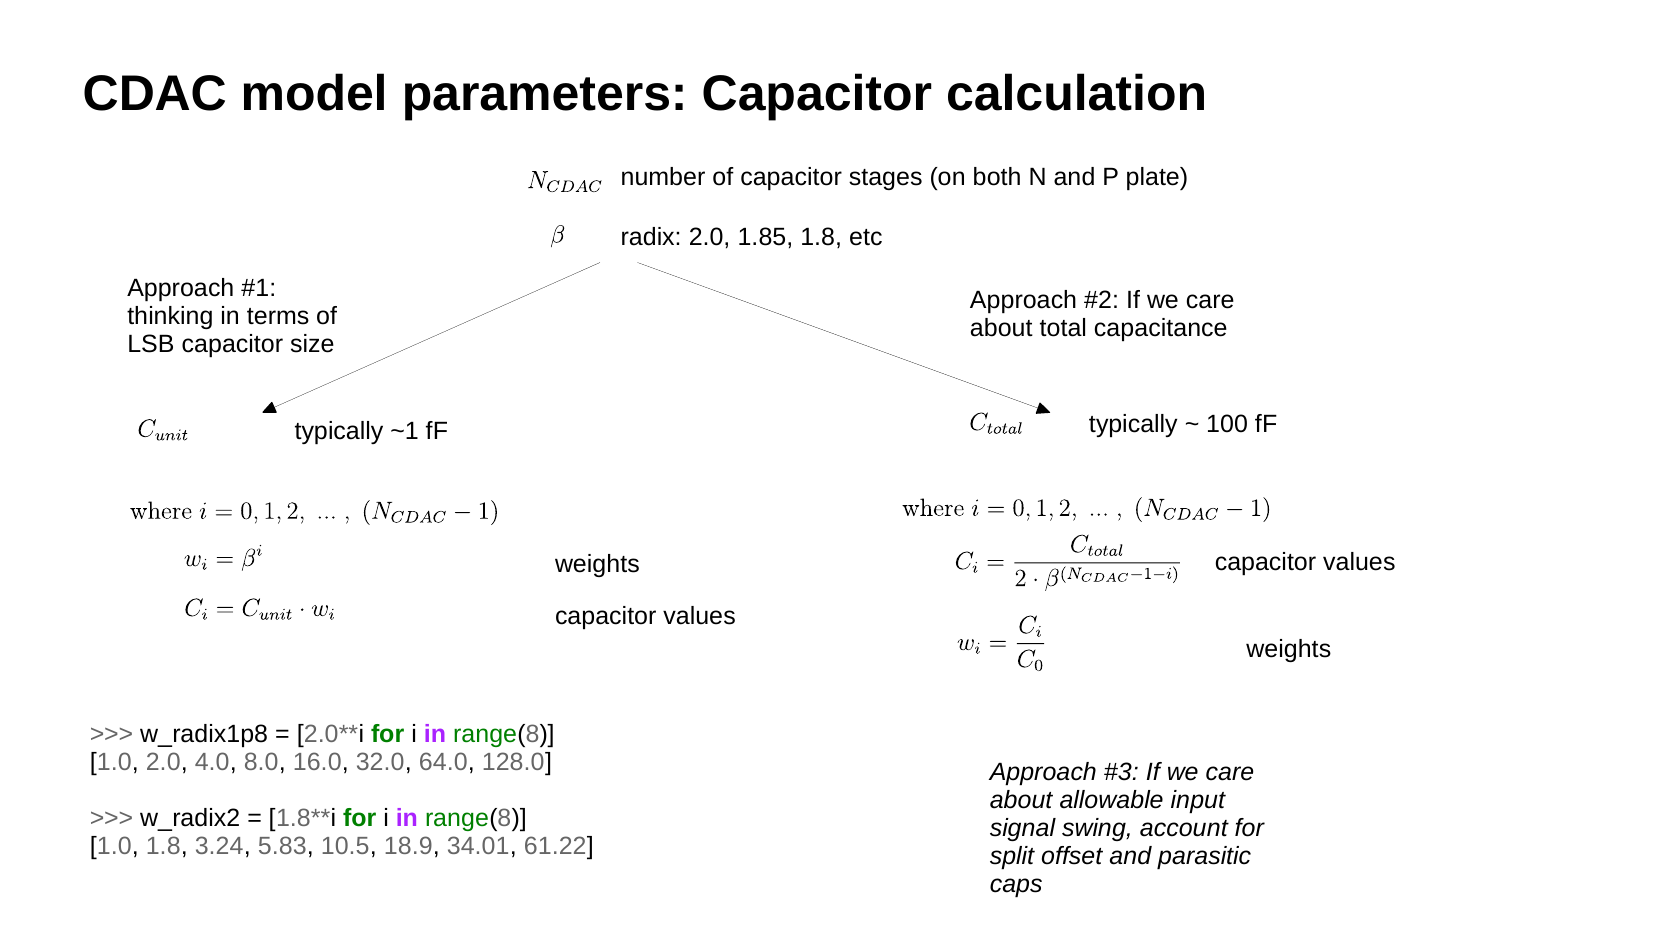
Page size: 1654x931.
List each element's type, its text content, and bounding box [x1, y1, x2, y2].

title CDAC model parameters: Capacitor calculation [82, 37, 1571, 151]
text_box typically ~1 fF [279, 409, 993, 457]
picture [954, 534, 1180, 591]
text_box radix: 2.0, 1.85, 1.8, etc [605, 214, 1126, 263]
text_box >>> w_radix1p8 = [2.0**i for i in range(8)] [1.0, 2.0, 4.0, 8.0, 16.0, 32.0, 64.0, 128.0] >>> w_radix2 = [1.8**i for i in range(8)] [1.0, 1.8, 3.24, 5.83, 10.5, 18.9, 34.01, 61.22] [75, 712, 668, 868]
picture [526, 171, 602, 193]
picture [550, 225, 565, 248]
text_box Approach #3: If we care about allowable input signal swing, account for split offset and parasitic caps [975, 750, 1313, 877]
text_box capacitor values [540, 594, 766, 665]
text_box number of capacitor stages (on both N and P plate) [605, 155, 1319, 204]
picture [969, 412, 1022, 434]
picture [129, 500, 497, 526]
picture [183, 544, 262, 571]
text_box capacitor values [1200, 540, 1426, 612]
text_box Approach #1: thinking in terms of LSB capacitor size [112, 266, 413, 366]
picture [957, 615, 1045, 672]
picture [137, 419, 188, 441]
text_box typically ~ 100 fF [1074, 402, 1337, 451]
picture [902, 497, 1270, 523]
text_box Approach #2: If we care about total capacitance [955, 278, 1293, 349]
text_box weights [1231, 627, 1376, 676]
picture [184, 598, 334, 620]
text_box weights [540, 542, 685, 590]
